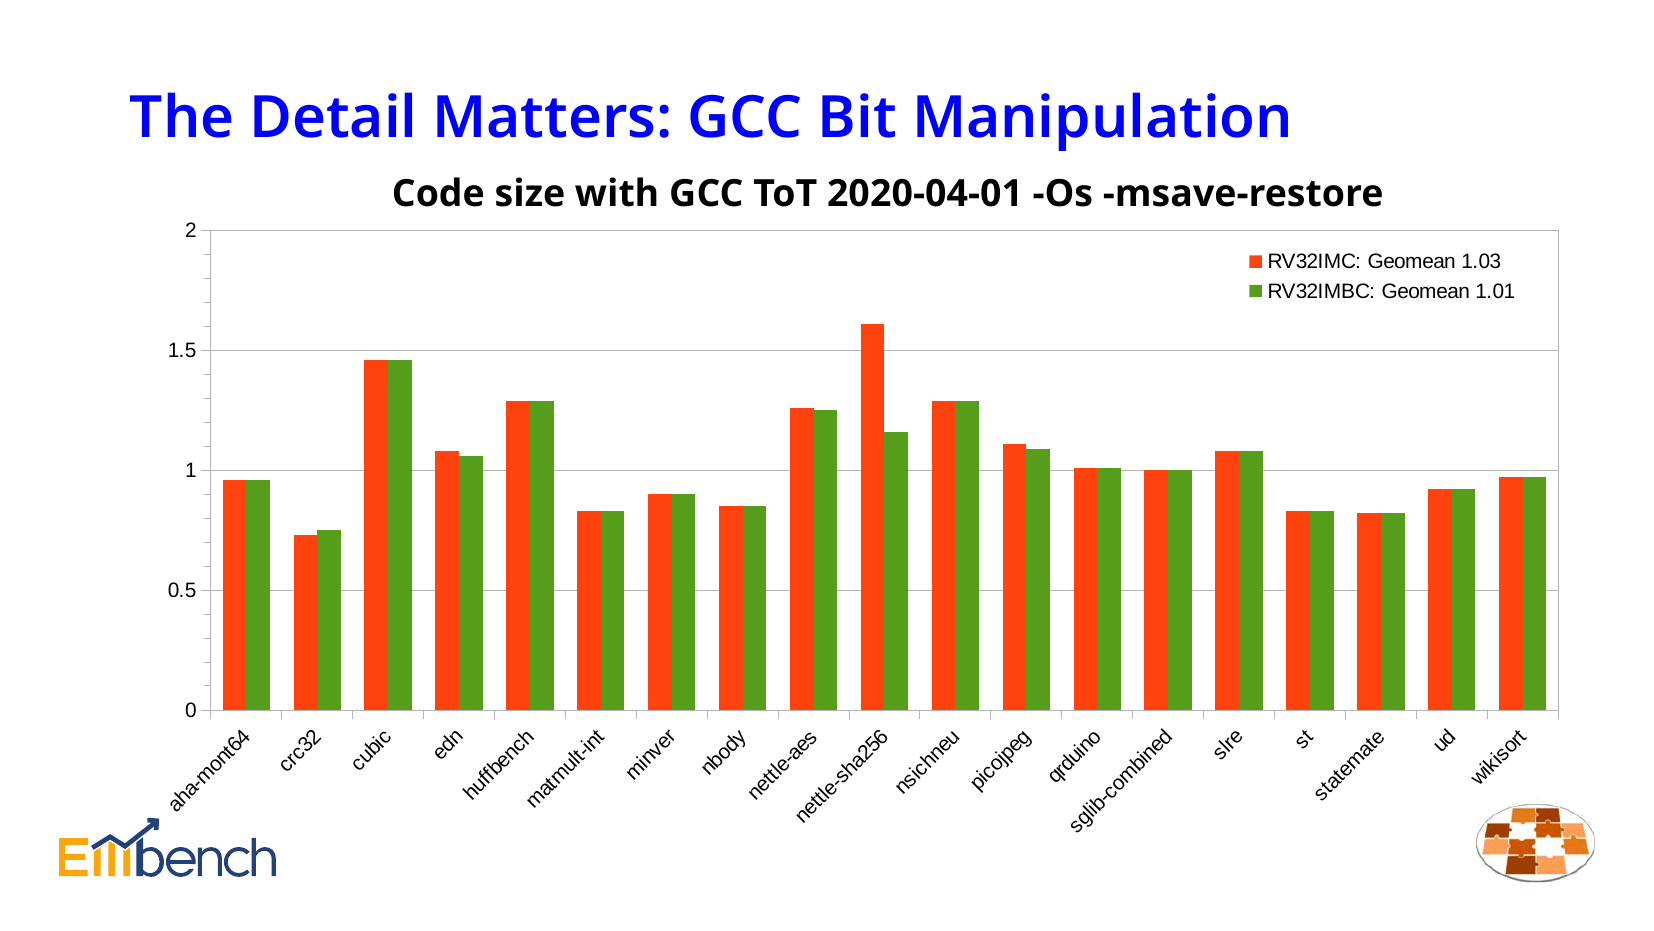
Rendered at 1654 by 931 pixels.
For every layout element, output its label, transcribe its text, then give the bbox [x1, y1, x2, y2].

chart [129, 217, 1571, 863]
title The Detail Matters: GCC Bit Manipulation [129, 37, 1571, 193]
picture [1476, 798, 1595, 883]
text_box Code size with GCC ToT 2020-04-01 -Os -msave-restore [217, 159, 1559, 230]
